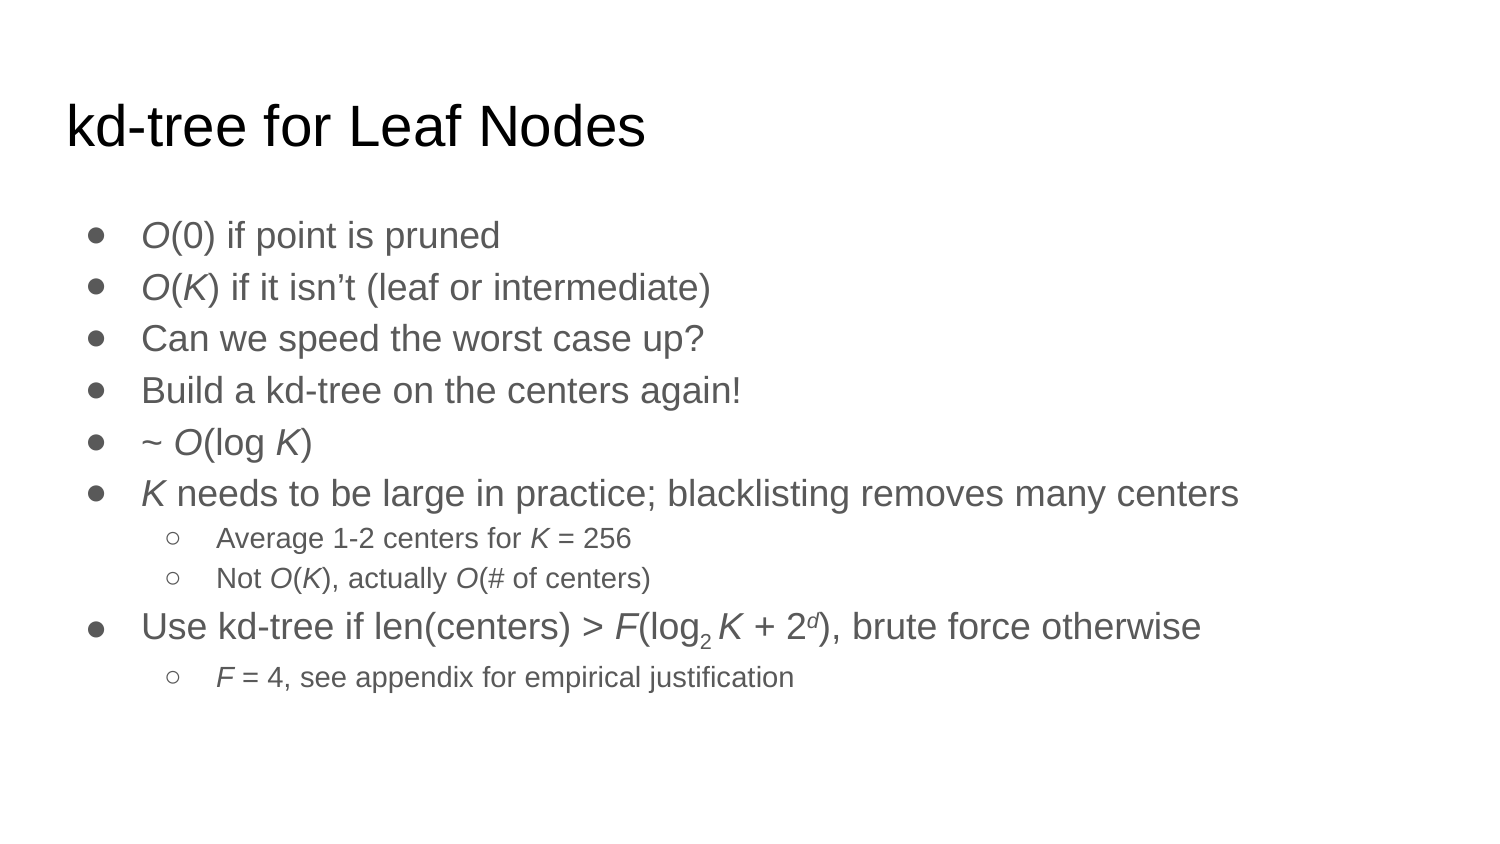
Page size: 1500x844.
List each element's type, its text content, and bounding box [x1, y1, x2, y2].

list O(0) if point is pruned O(K) if it isn’t (leaf or intermediate) Can we speed the worst case up? Build a kd-tree on the centers again! ~ O(log K) K needs to be large in practice; blacklisting removes many centers Average 1-2 centers for K = 256 Not O(K), actually O(# of centers) Use kd-tree if len(centers) > F(log2 K + 2d), brute force otherwise F = 4, see appendix for empirical justification [51, 189, 1449, 750]
title kd-tree for Leaf Nodes [51, 72, 1449, 167]
